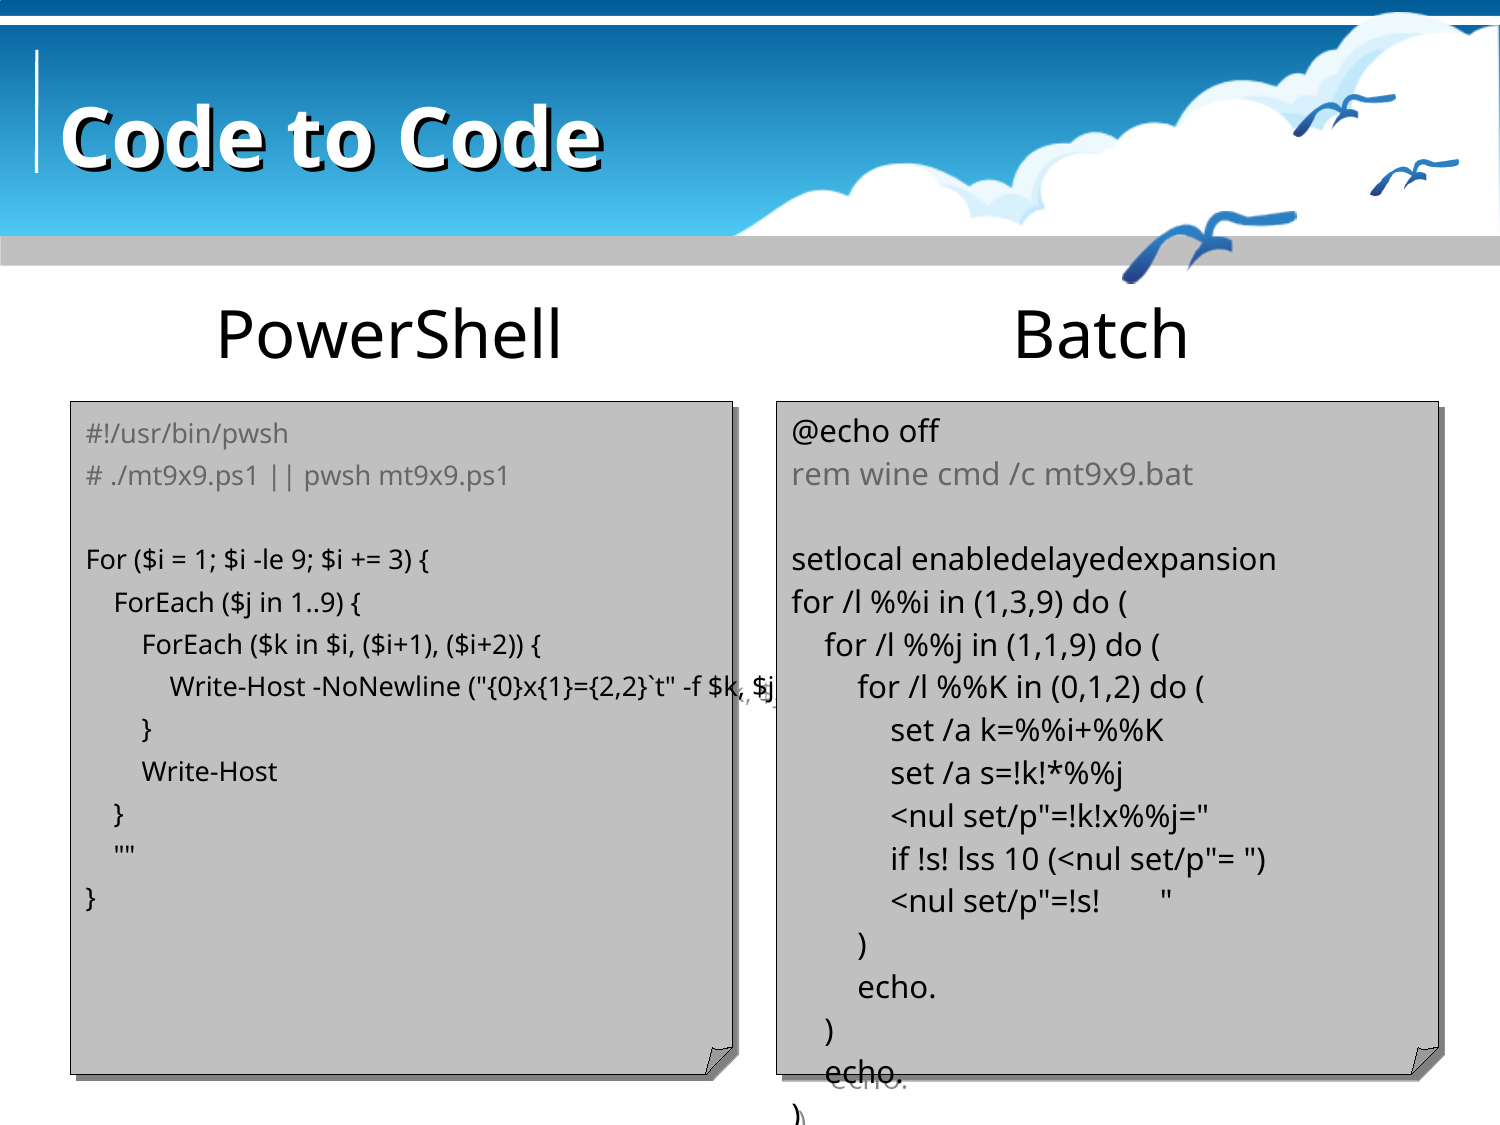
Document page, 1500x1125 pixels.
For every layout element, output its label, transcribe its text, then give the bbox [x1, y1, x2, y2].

text_box #!/usr/bin/pwsh # ./mt9x9.ps1 || pwsh mt9x9.ps1 For ($i = 1; $i -le 9; $i += 3) { ForEach ($j in 1..9) { ForEach ($k in $i, ($i+1), ($i+2)) { Write-Host -NoNewline ("{0}x{1}={2,2}`t" -f $k, $j, ($k*$j)) } Write-Host } "" } [70, 401, 733, 1075]
picture [730, 12, 1500, 284]
text_box PowerShell [200, 283, 668, 388]
text_box @echo off rem wine cmd /c mt9x9.bat setlocal enabledelayedexpansion for /l %%i in (1,3,9) do ( for /l %%j in (1,1,9) do ( for /l %%K in (0,1,2) do ( set /a k=%%i+%%K set /a s=!k!*%%j <nul set/p"=!k!x%%j=" if !s! lss 10 (<nul set/p"= ") <nul set/p"=!s! " ) echo. ) echo. ) endlocal [776, 401, 1439, 1075]
title Code to Code [59, 86, 1465, 186]
text_box Batch [998, 283, 1241, 388]
